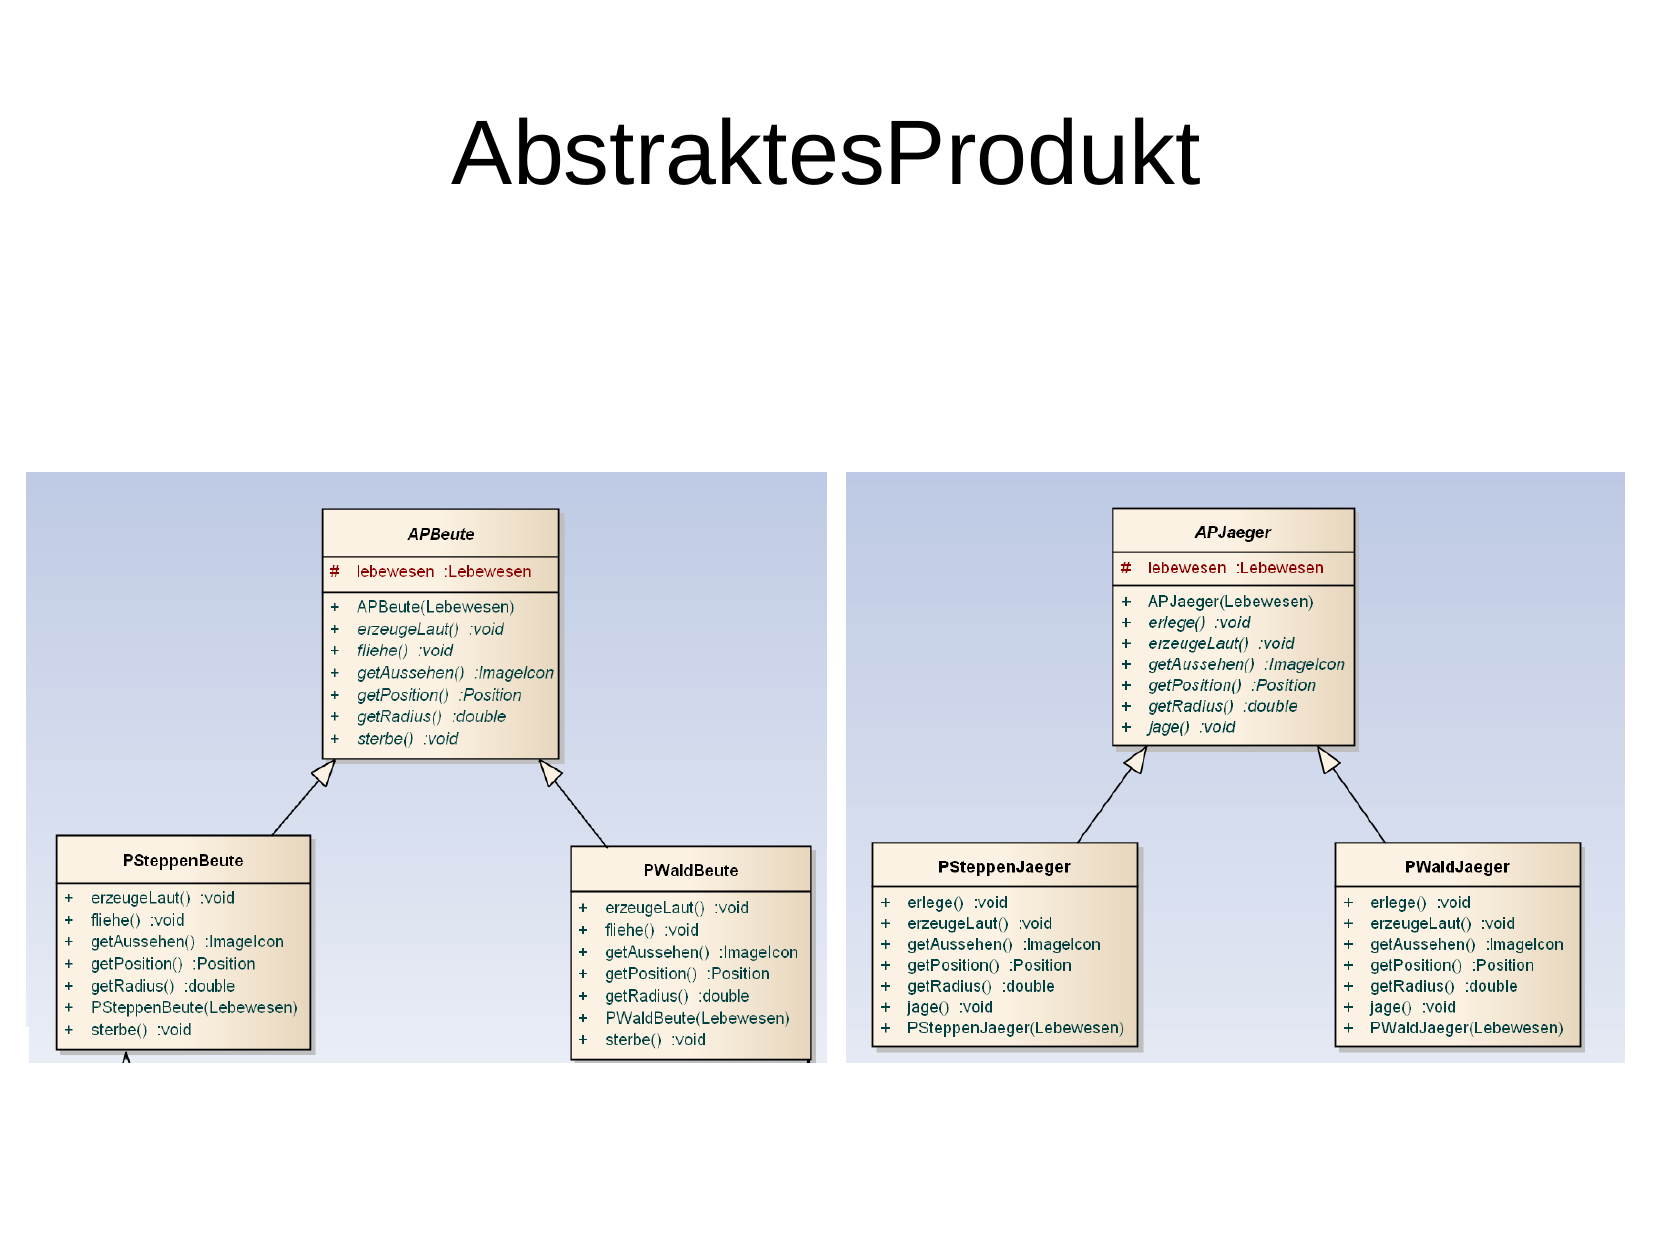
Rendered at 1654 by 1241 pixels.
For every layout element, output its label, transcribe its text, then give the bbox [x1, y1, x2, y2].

picture [26, 472, 827, 1063]
picture [846, 472, 1625, 1063]
title AbstraktesProdukt [82, 49, 1571, 257]
